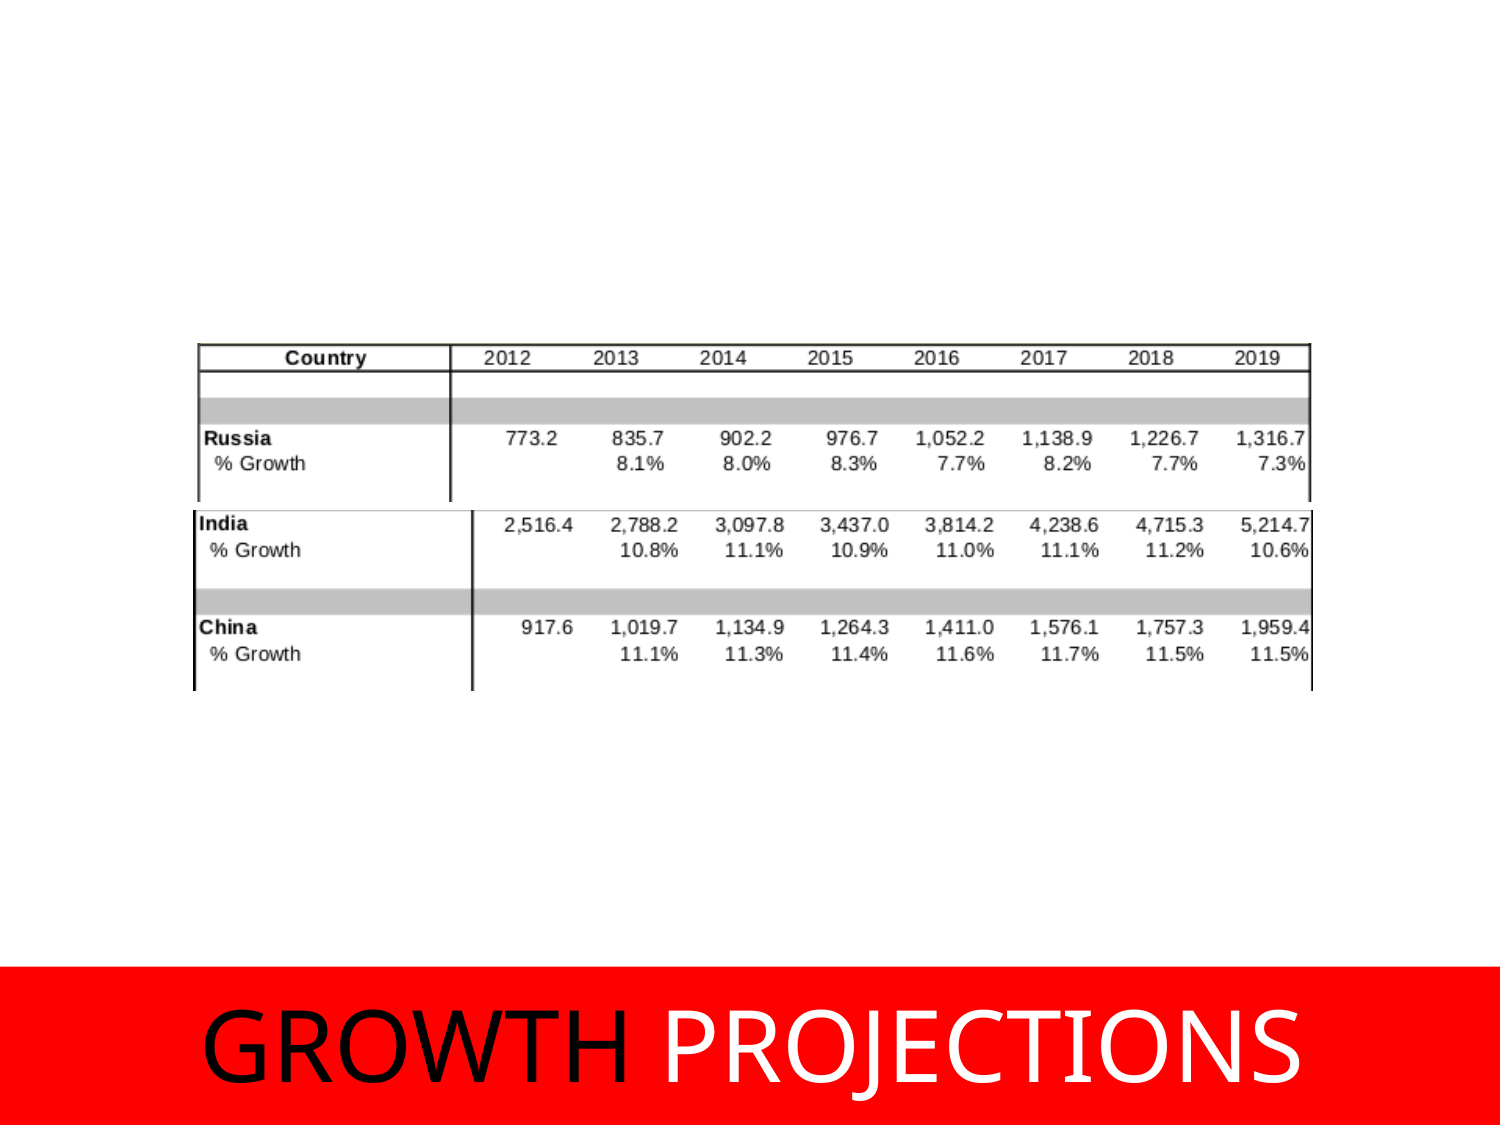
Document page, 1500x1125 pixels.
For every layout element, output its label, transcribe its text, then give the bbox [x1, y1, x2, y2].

picture [193, 343, 1313, 502]
picture [193, 510, 1313, 691]
list GROWTH PROJECTIONS [28, 974, 1478, 1111]
